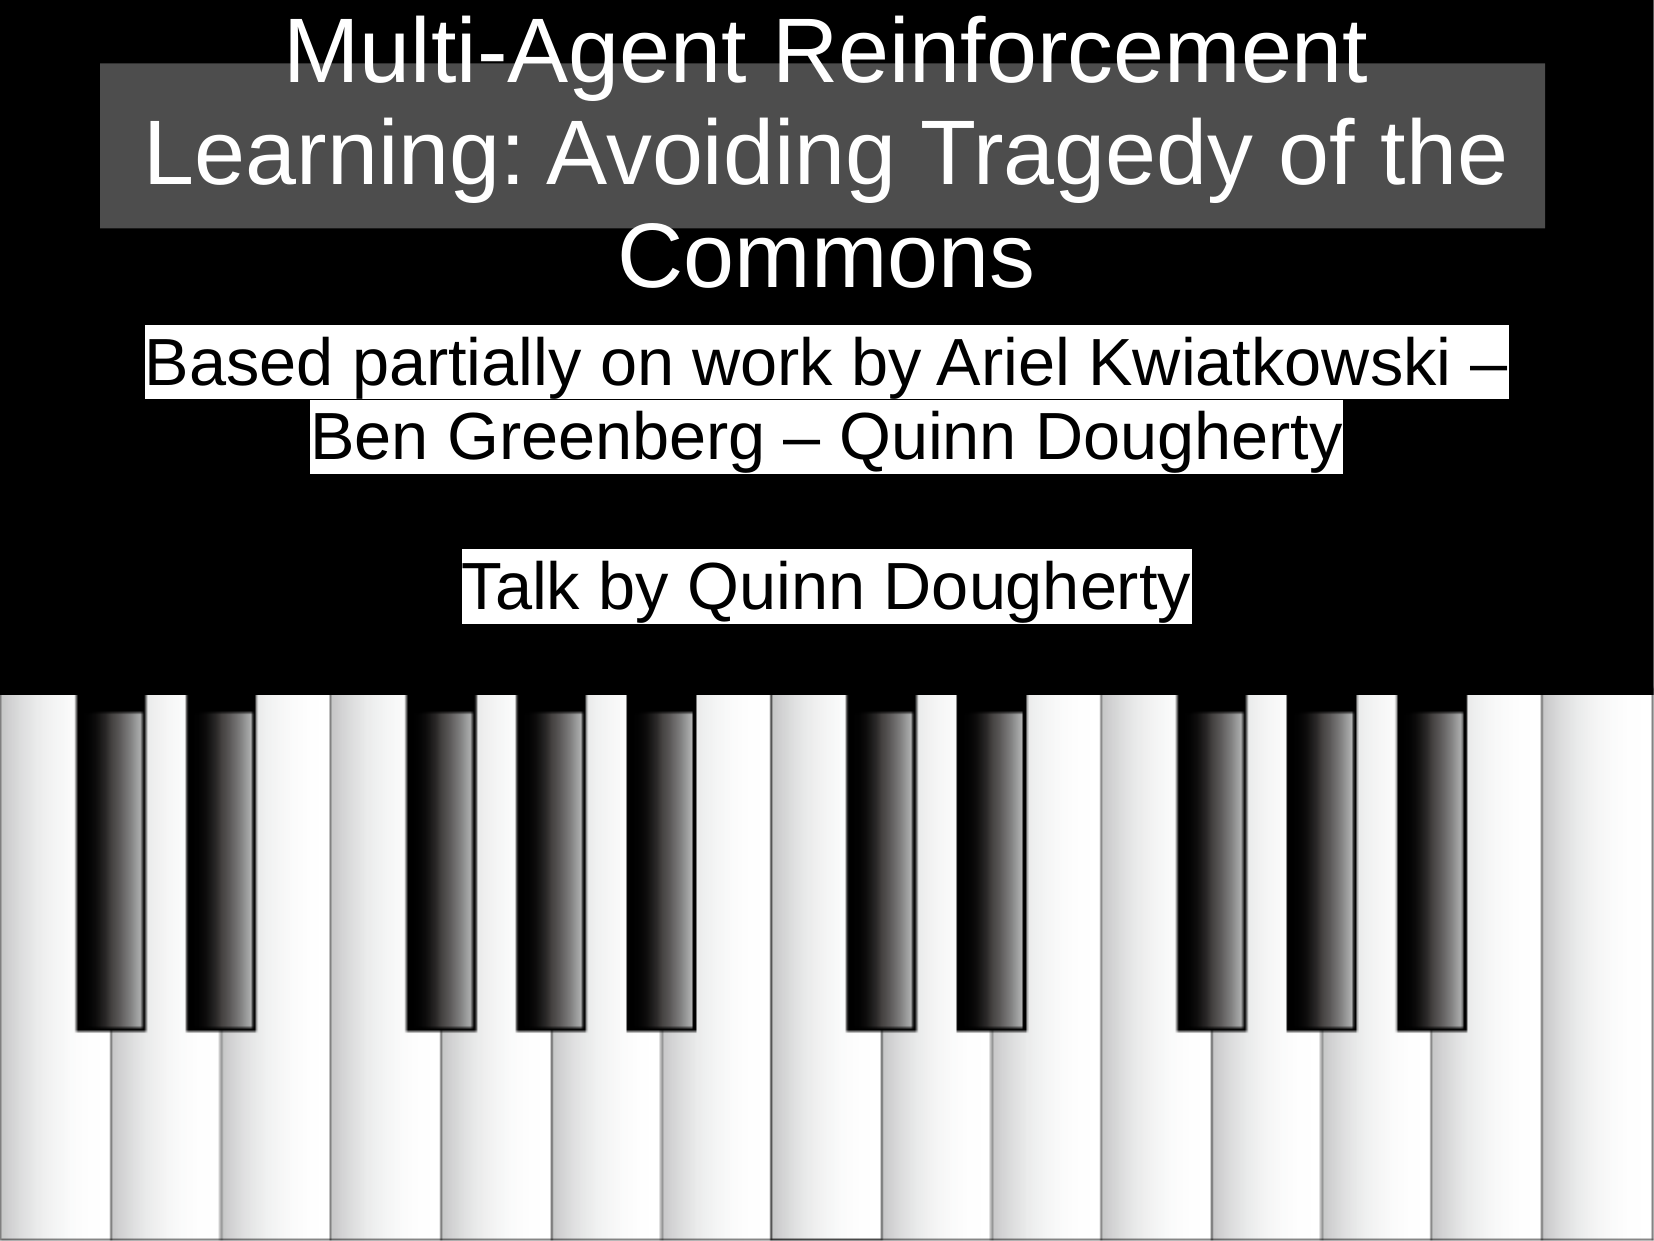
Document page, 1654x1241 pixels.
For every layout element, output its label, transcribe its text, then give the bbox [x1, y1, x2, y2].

title Multi-Agent Reinforcement Learning: Avoiding Tragedy of the Commons [82, 0, 1571, 290]
picture [0, 695, 1654, 1241]
subtitle Based partially on work by Ariel Kwiatkowski – Ben Greenberg – Quinn Dougherty Talk by Quinn Dougherty [82, 290, 1571, 659]
